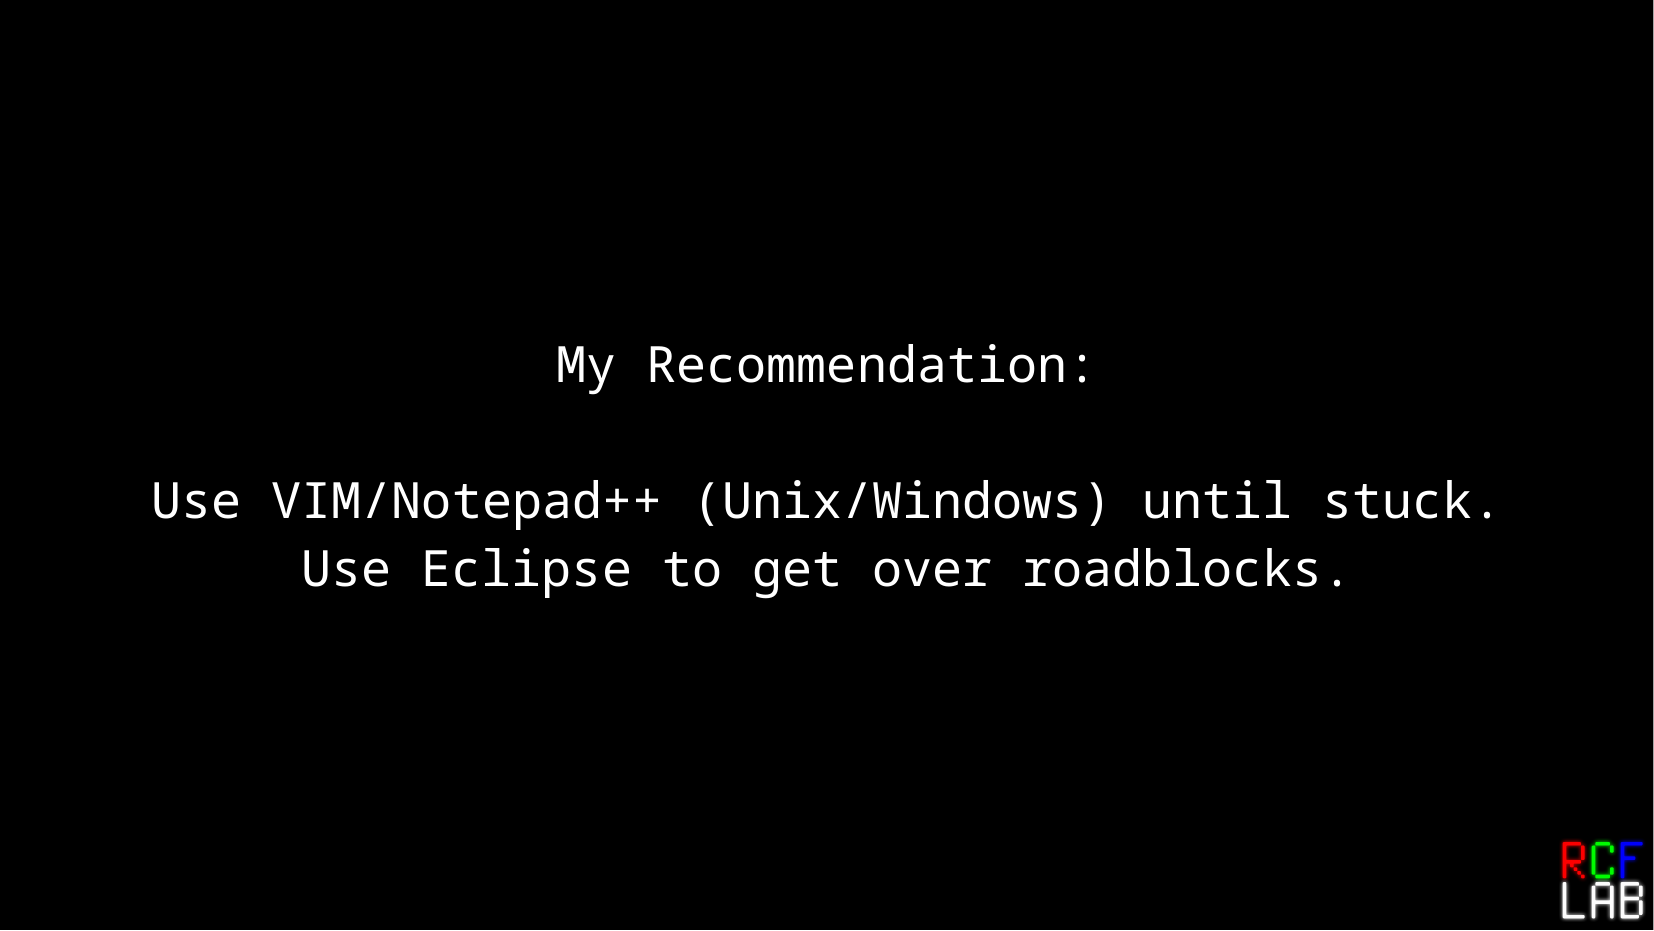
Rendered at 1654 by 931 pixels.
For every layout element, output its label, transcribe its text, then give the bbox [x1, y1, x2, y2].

list My Recommendation: Use VIM/Notepad++ (Unix/Windows) until stuck. Use Eclipse to get over roadblocks. [124, 125, 1530, 805]
picture [1559, 838, 1646, 922]
